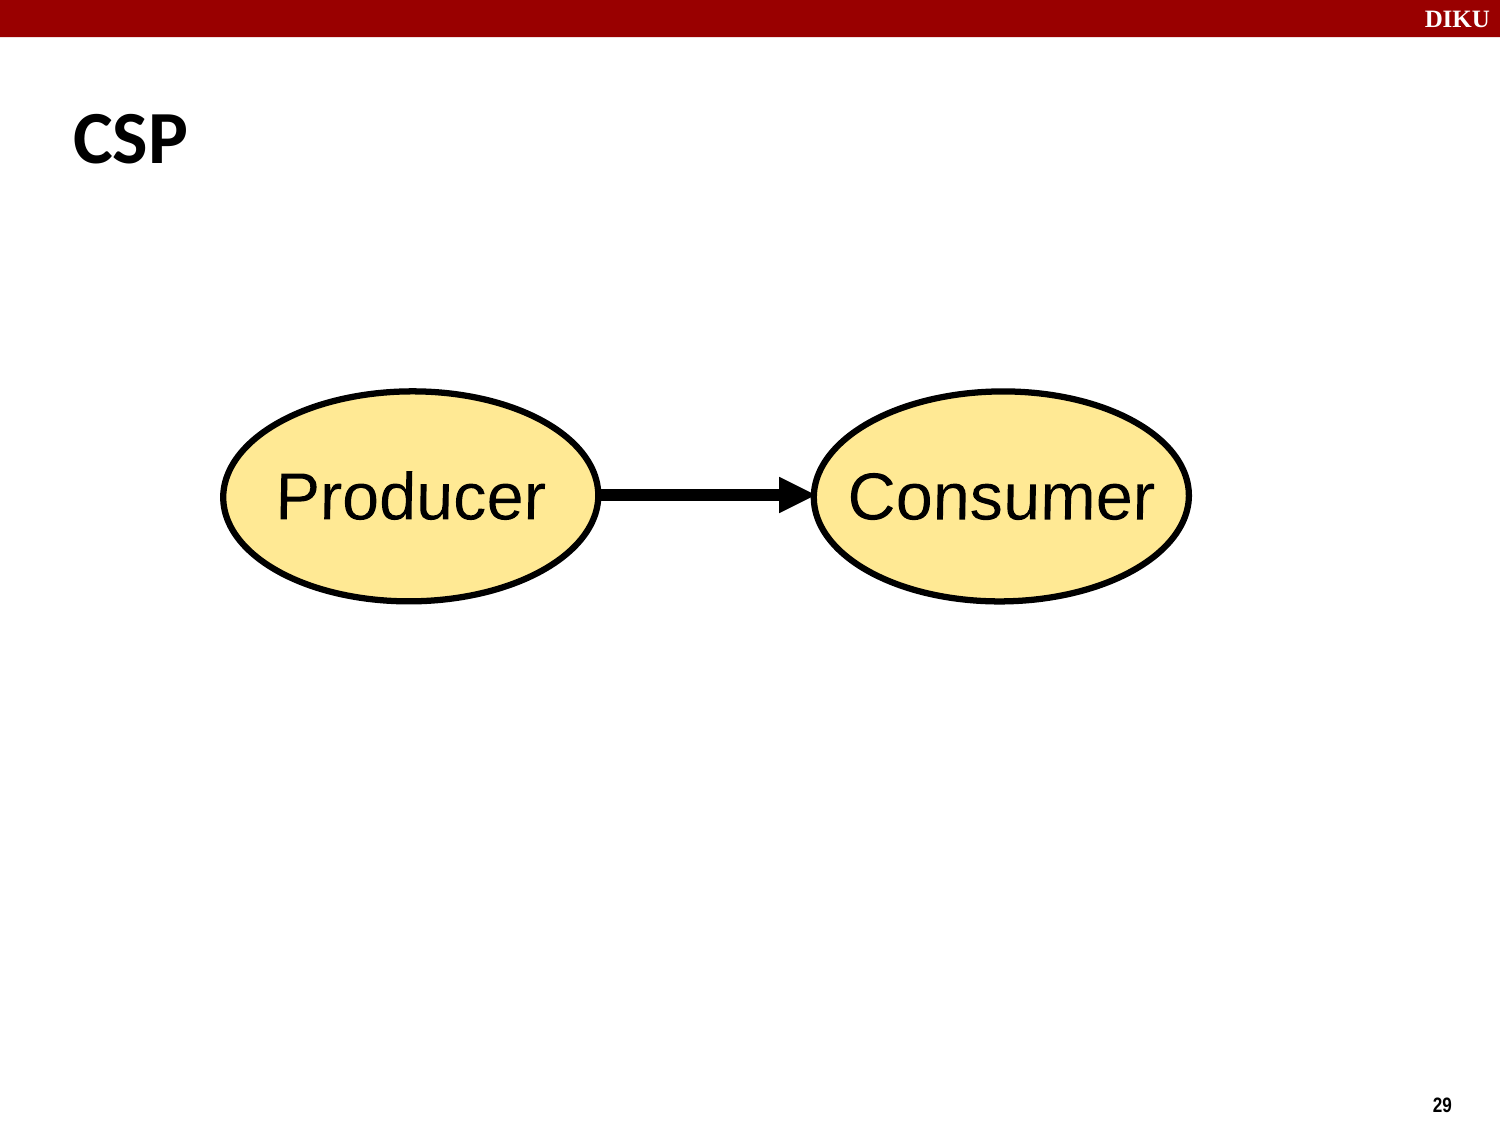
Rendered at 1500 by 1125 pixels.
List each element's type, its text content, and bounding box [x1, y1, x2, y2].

text_box CSP [58, 71, 1304, 197]
text_box Consumer [813, 391, 1189, 602]
text_box Producer [223, 391, 599, 602]
